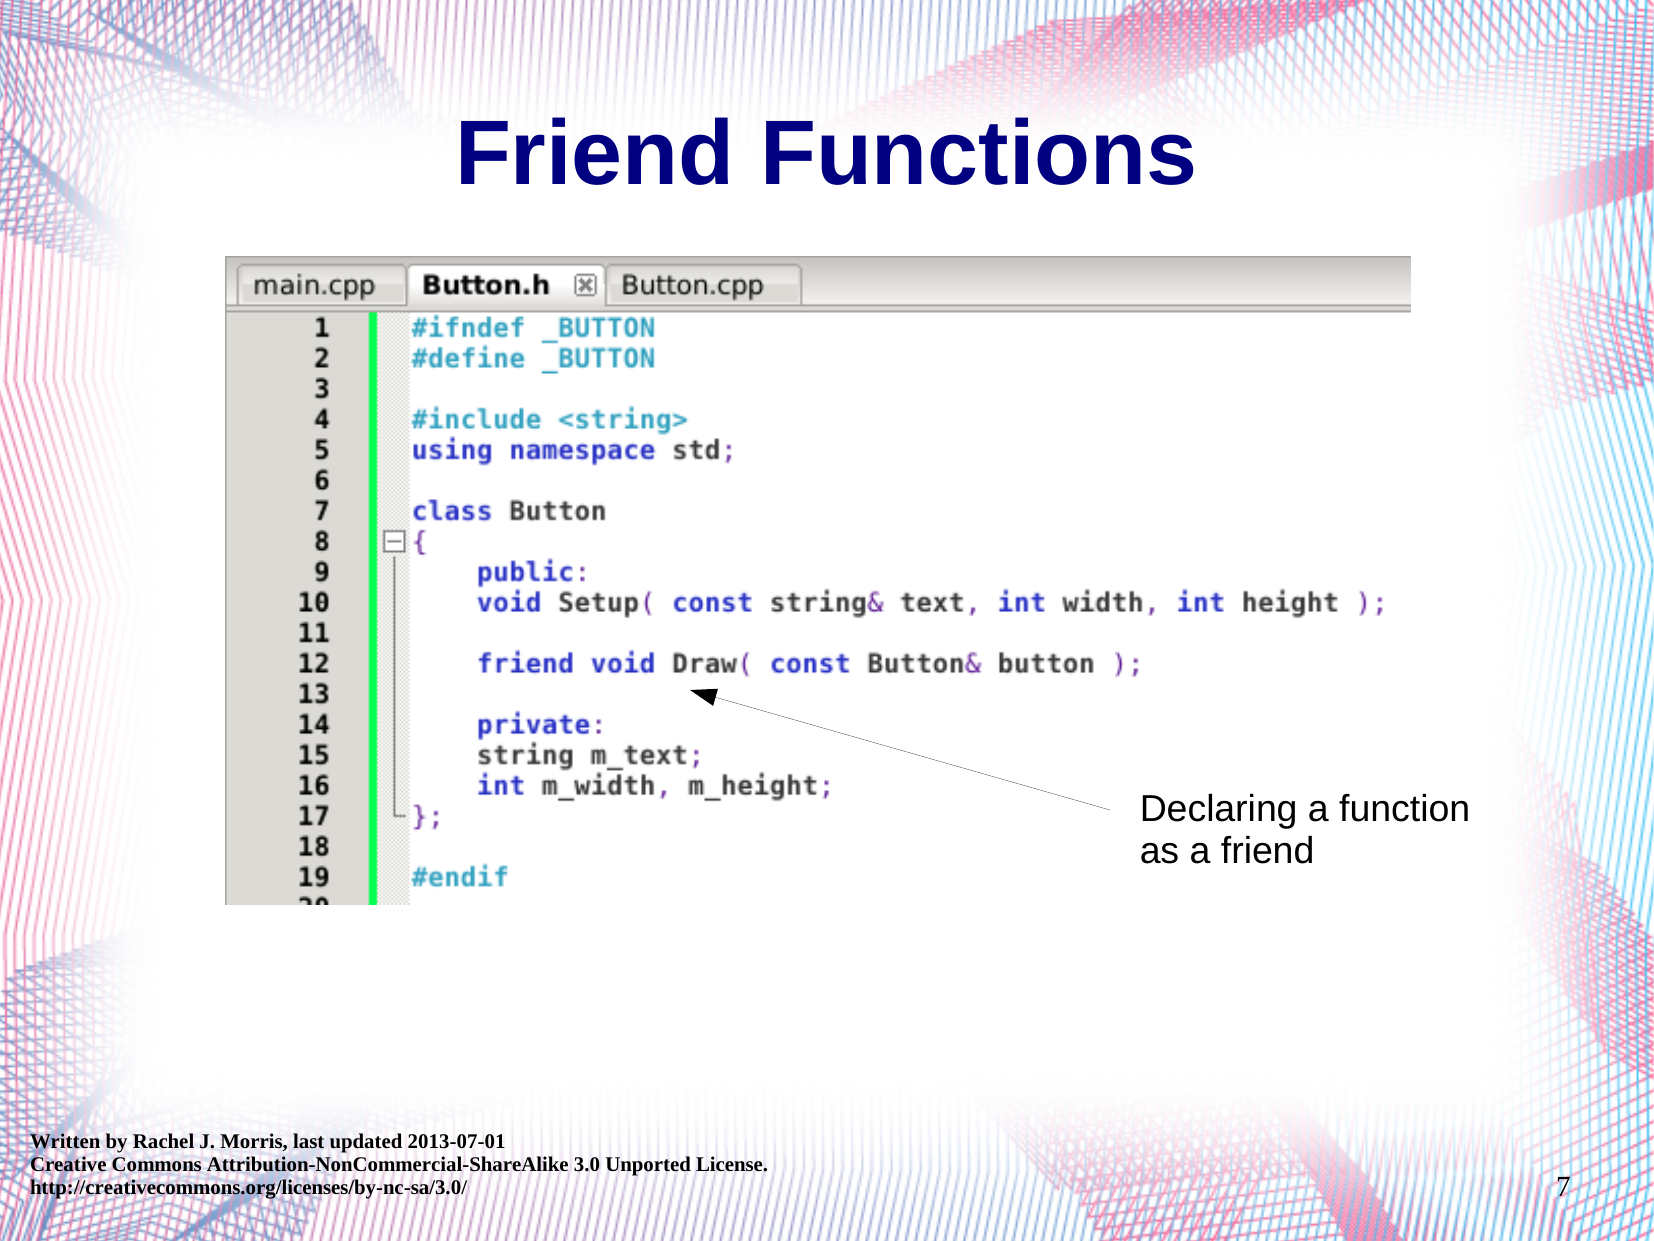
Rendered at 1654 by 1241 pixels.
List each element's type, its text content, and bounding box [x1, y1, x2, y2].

text_box Declaring a function as a friend [1125, 780, 1576, 879]
title Friend Functions [82, 49, 1571, 257]
picture [0, 0, 1654, 1241]
